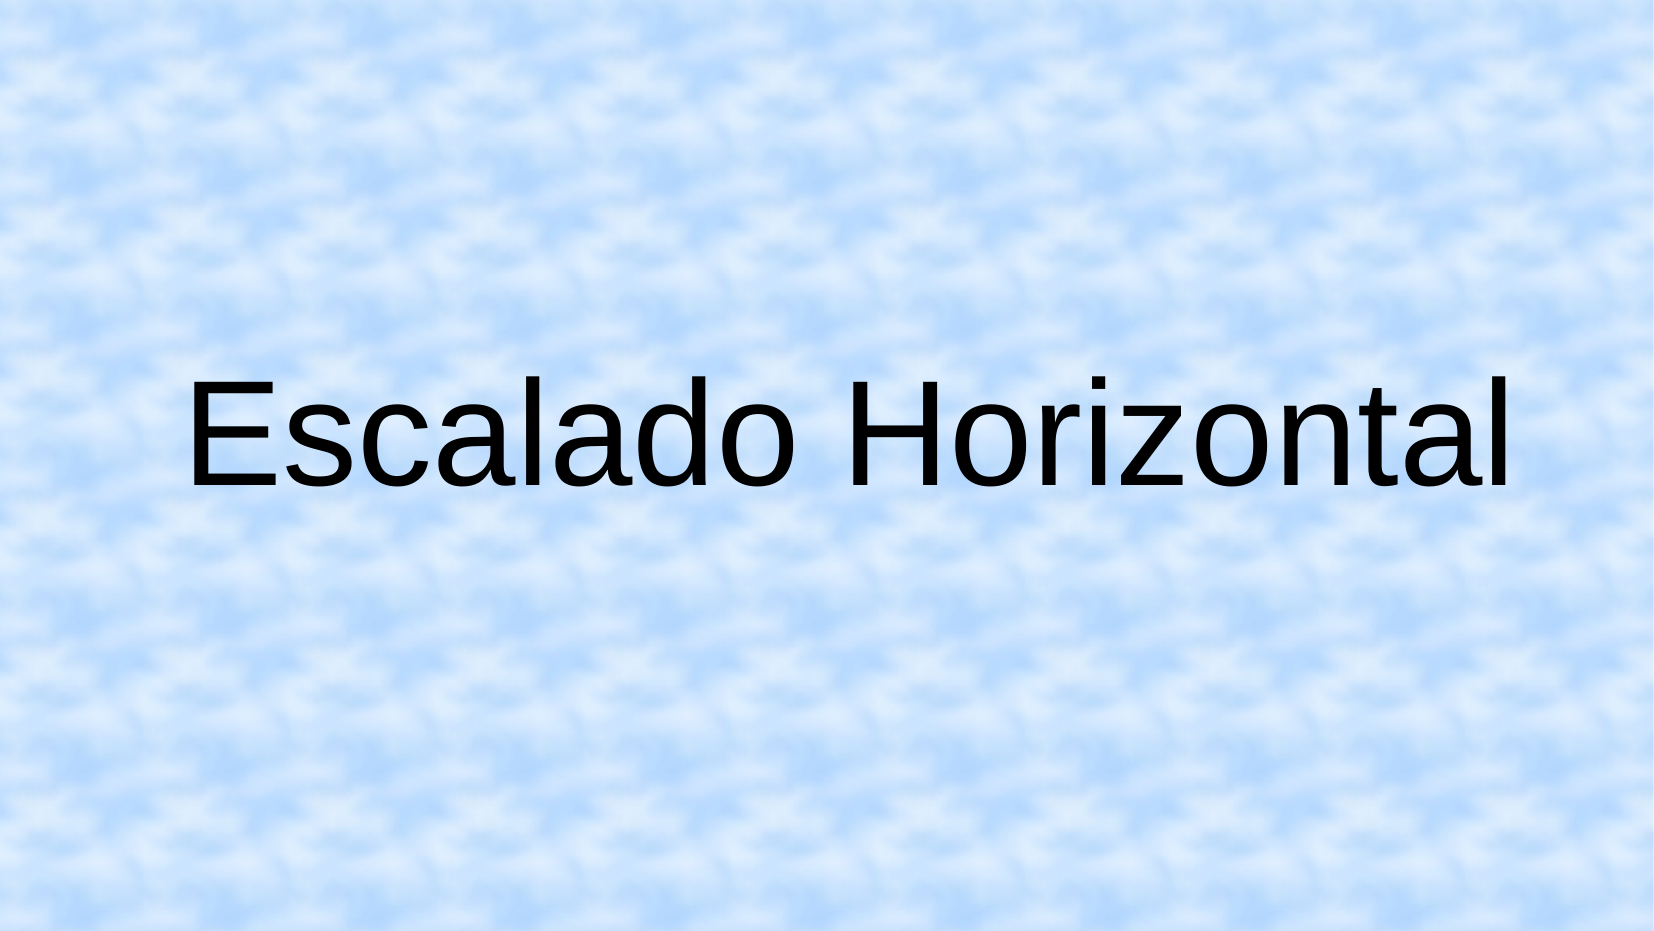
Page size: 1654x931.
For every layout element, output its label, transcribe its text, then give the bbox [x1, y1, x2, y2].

picture [0, 0, 1654, 931]
title Escalado Horizontal [106, 283, 1595, 585]
